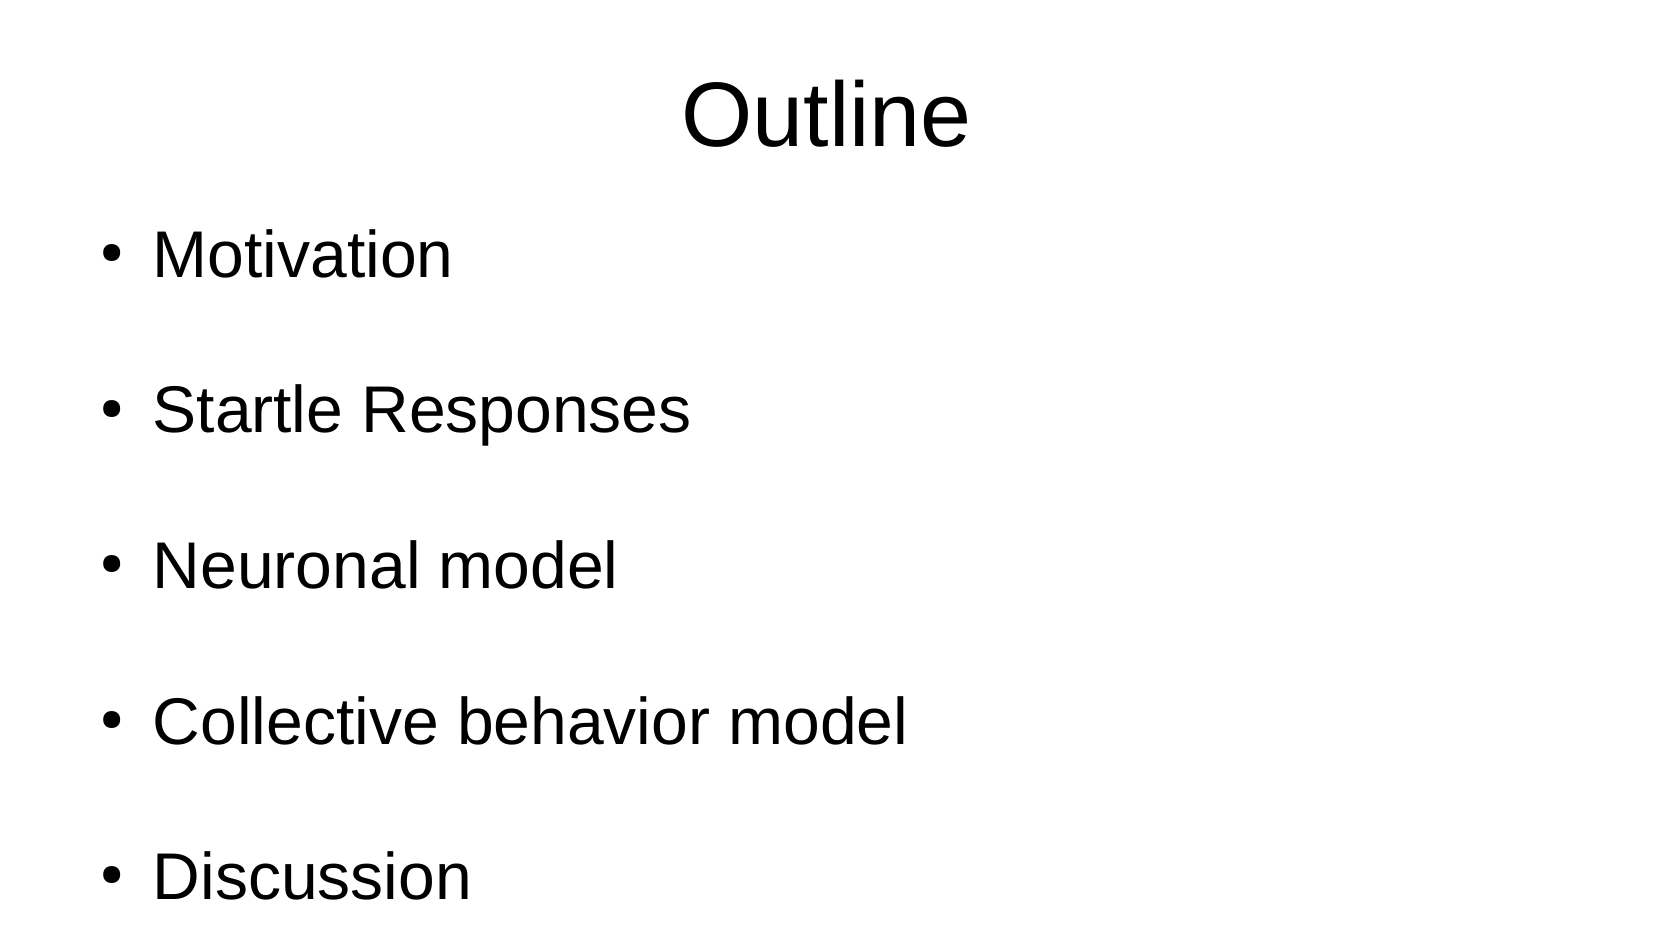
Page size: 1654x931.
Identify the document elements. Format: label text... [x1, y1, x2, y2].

title Outline [82, 37, 1571, 193]
list Motivation Startle Responses Neuronal model Collective behavior model Discussion [82, 217, 1571, 916]
